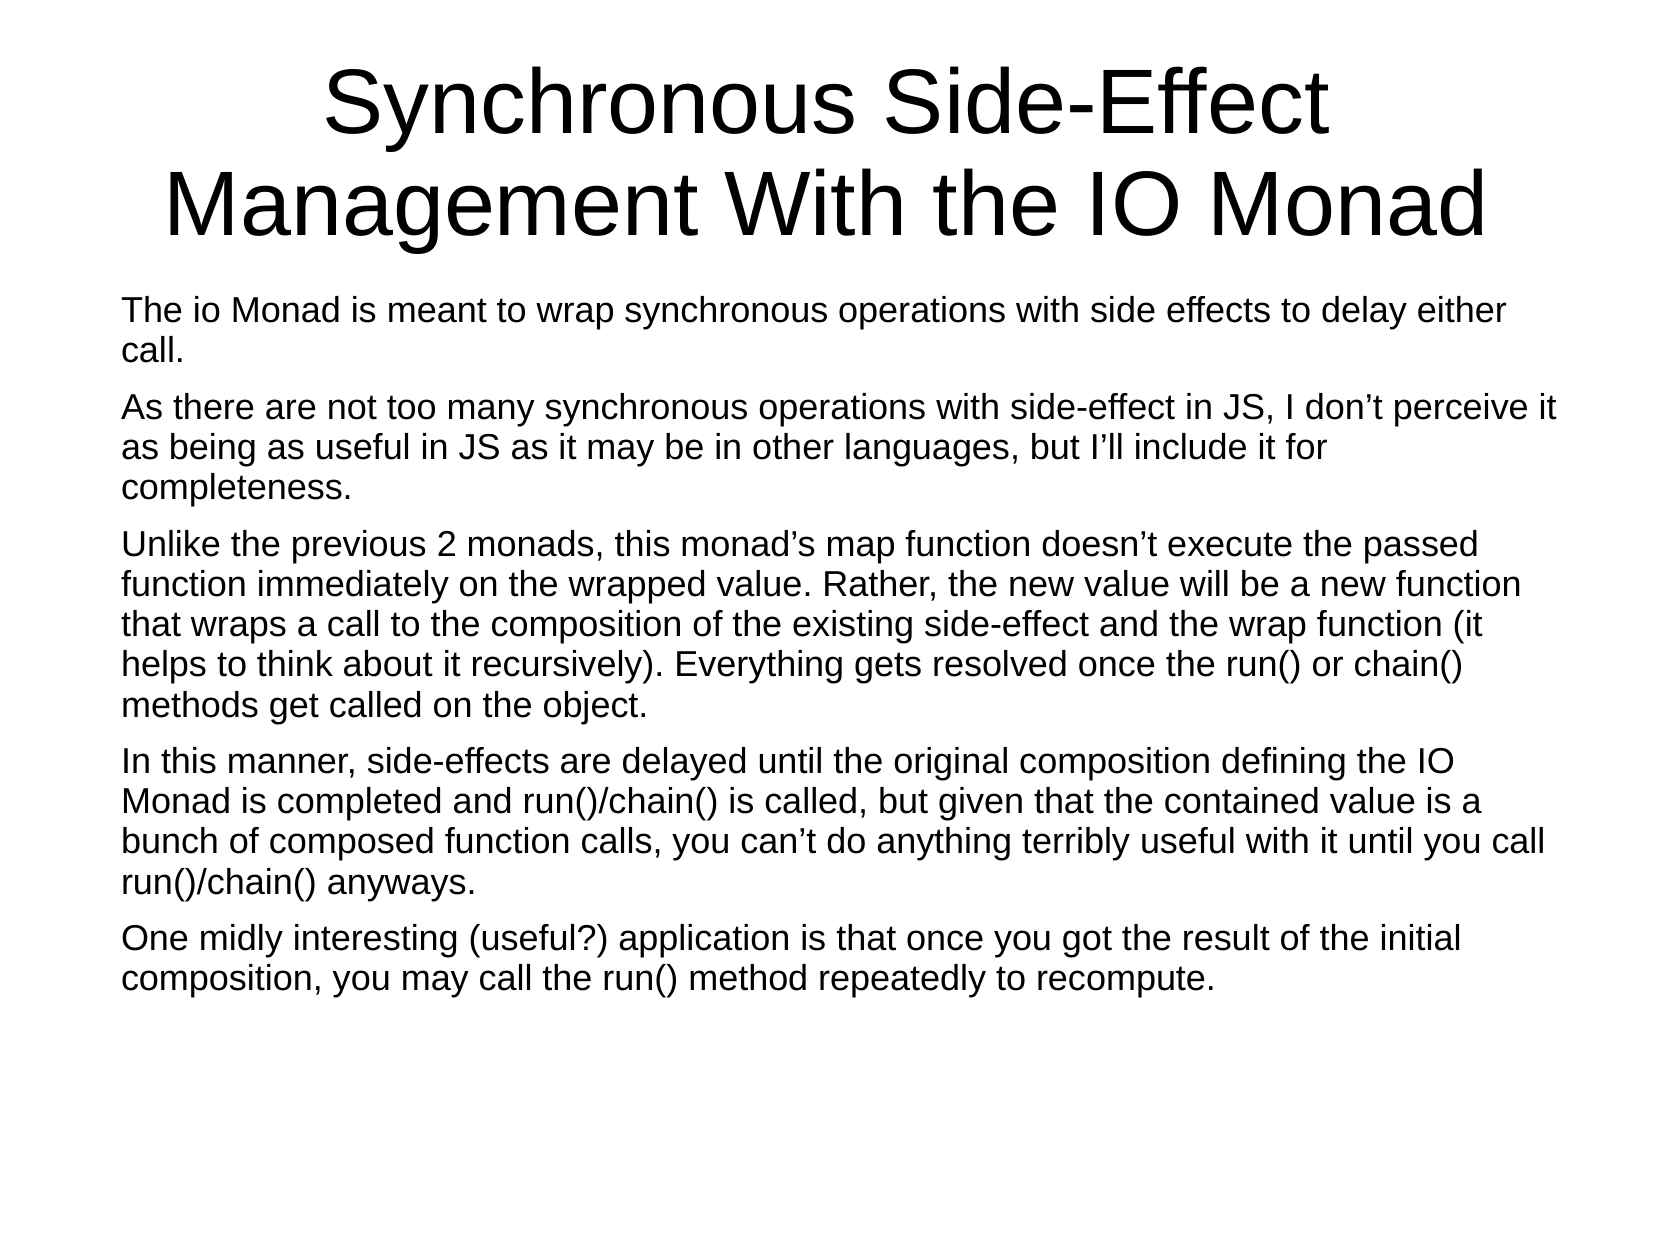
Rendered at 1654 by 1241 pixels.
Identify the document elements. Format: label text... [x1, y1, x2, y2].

title Synchronous Side-Effect Management With the IO Monad [82, 49, 1571, 257]
list The io Monad is meant to wrap synchronous operations with side effects to delay either call. As there are not too many synchronous operations with side-effect in JS, I don’t perceive it as being as useful in JS as it may be in other languages, but I’ll include it for completeness. Unlike the previous 2 monads, this monad’s map function doesn’t execute the passed function immediately on the wrapped value. Rather, the new value will be a new function that wraps a call to the composition of the existing side-effect and the wrap function (it helps to think about it recursively). Everything gets resolved once the run() or chain() methods get called on the object. In this manner, side-effects are delayed until the original composition defining the IO Monad is completed and run()/chain() is called, but given that the contained value is a bunch of composed function calls, you can’t do anything terribly useful with it until you call run()/chain() anyways. One midly interesting (useful?) application is that once you got the result of the initial composition, you may call the run() method repeatedly to recompute. [82, 290, 1571, 1010]
